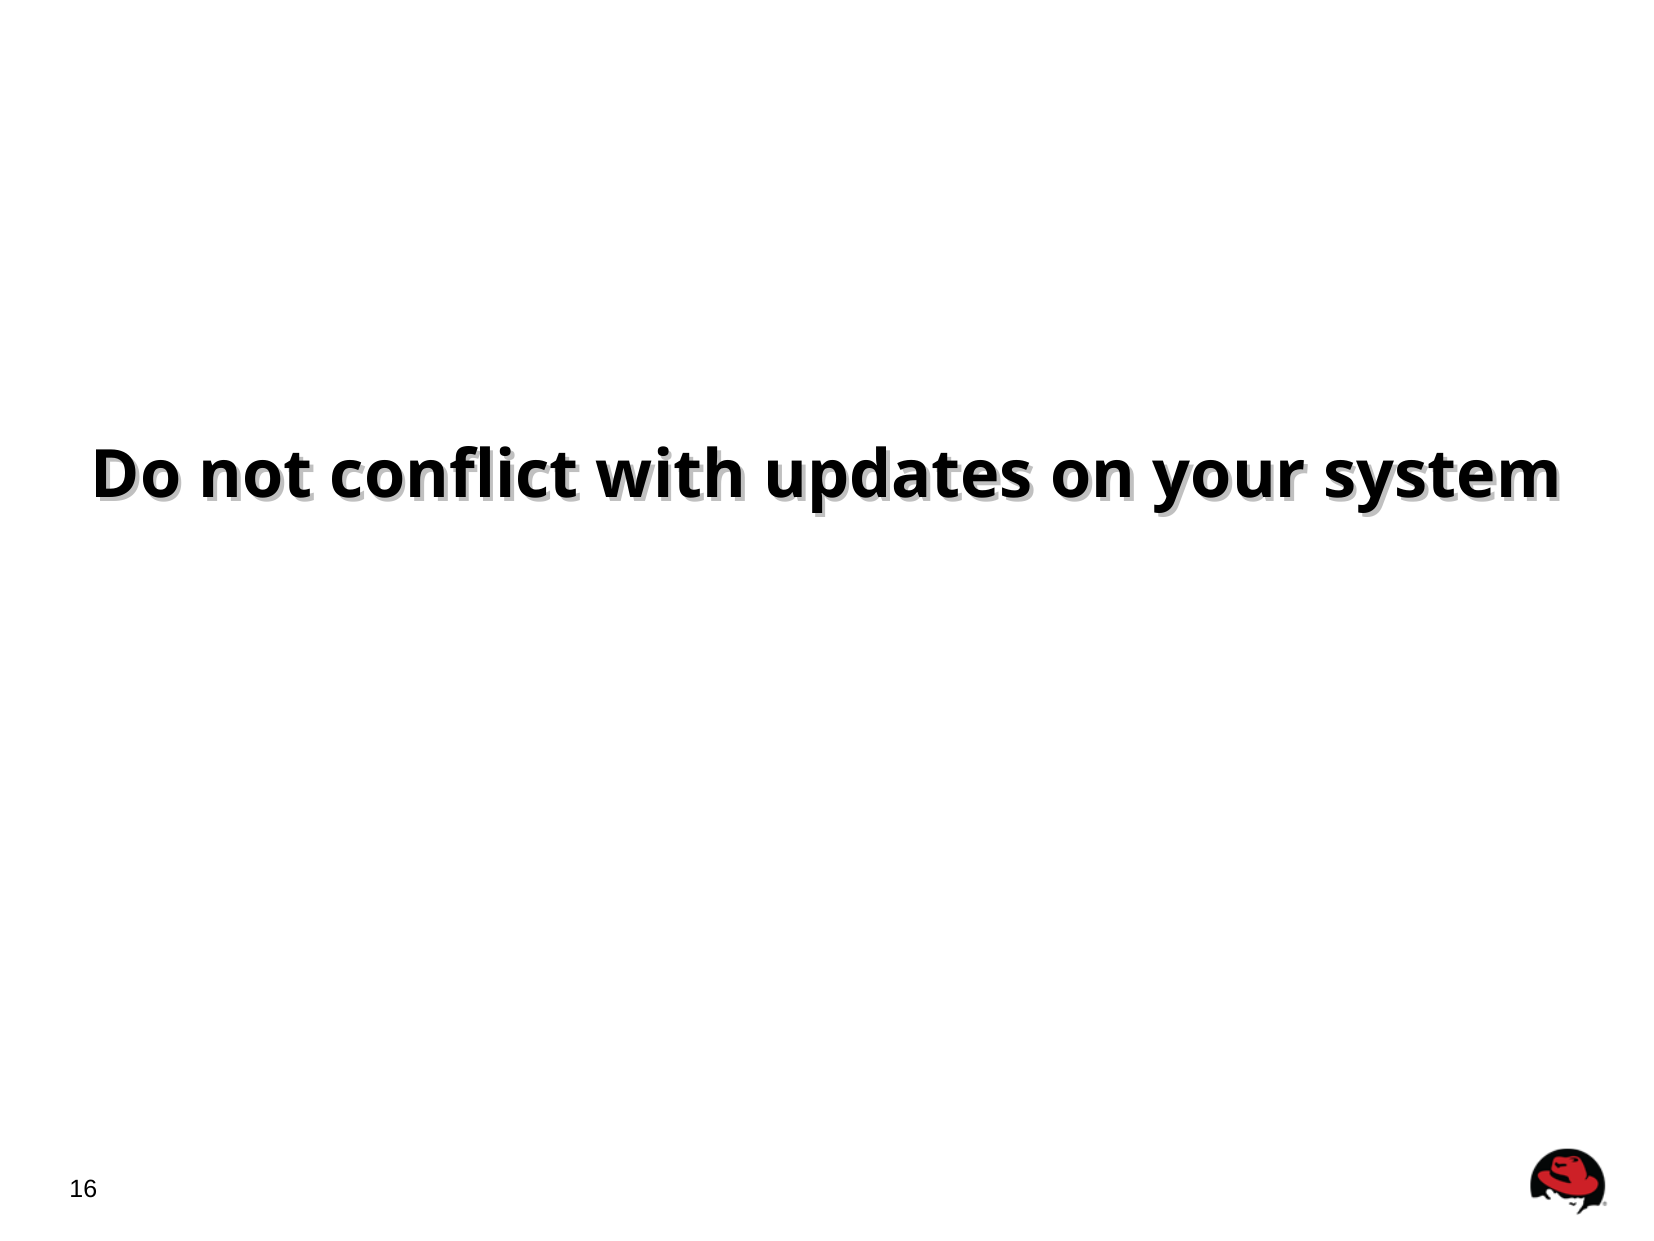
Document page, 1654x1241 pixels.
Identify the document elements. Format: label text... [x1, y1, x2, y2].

picture [1529, 1146, 1613, 1224]
subtitle Do not conflict with updates on your system [82, 37, 1571, 1039]
